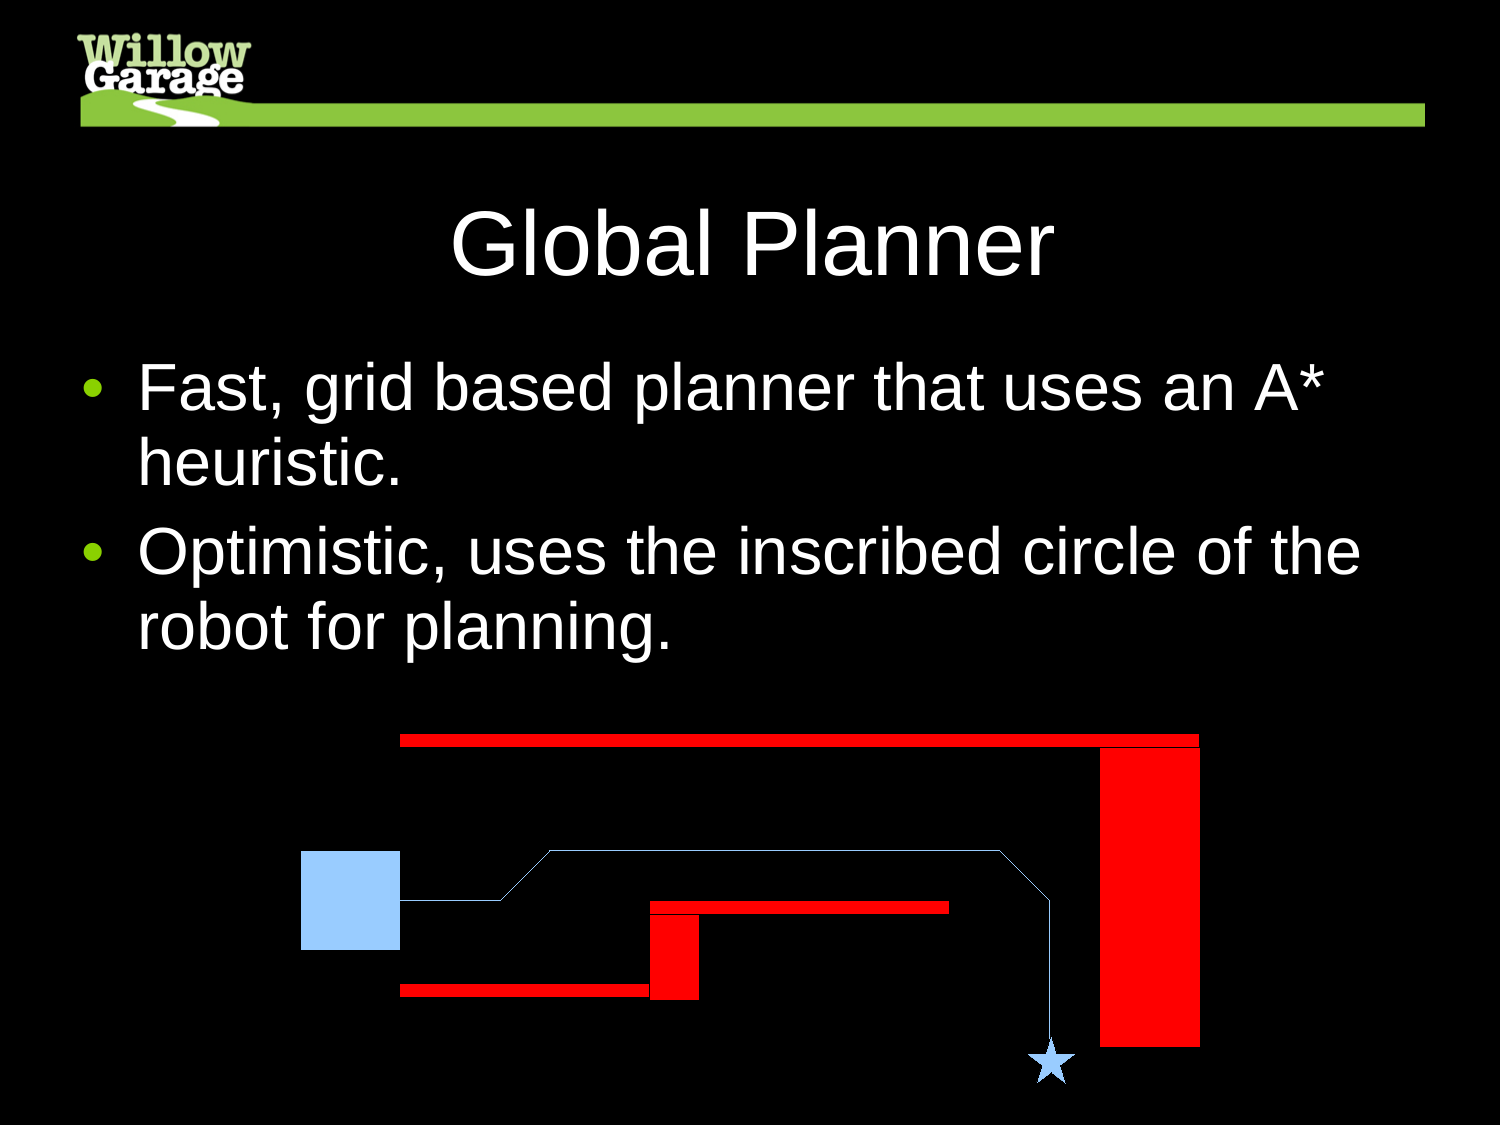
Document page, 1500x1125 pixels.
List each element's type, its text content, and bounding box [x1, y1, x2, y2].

text_box [399, 900, 950, 1001]
text_box [399, 733, 1201, 1048]
list Fast, grid based planner that uses an A* heuristic. Optimistic, uses the inscribed circle of the robot for planning. [75, 349, 1426, 1078]
picture [50, 0, 1425, 153]
text_box [1026, 1034, 1077, 1085]
text_box [300, 850, 401, 951]
title Global Planner [75, 144, 1426, 343]
